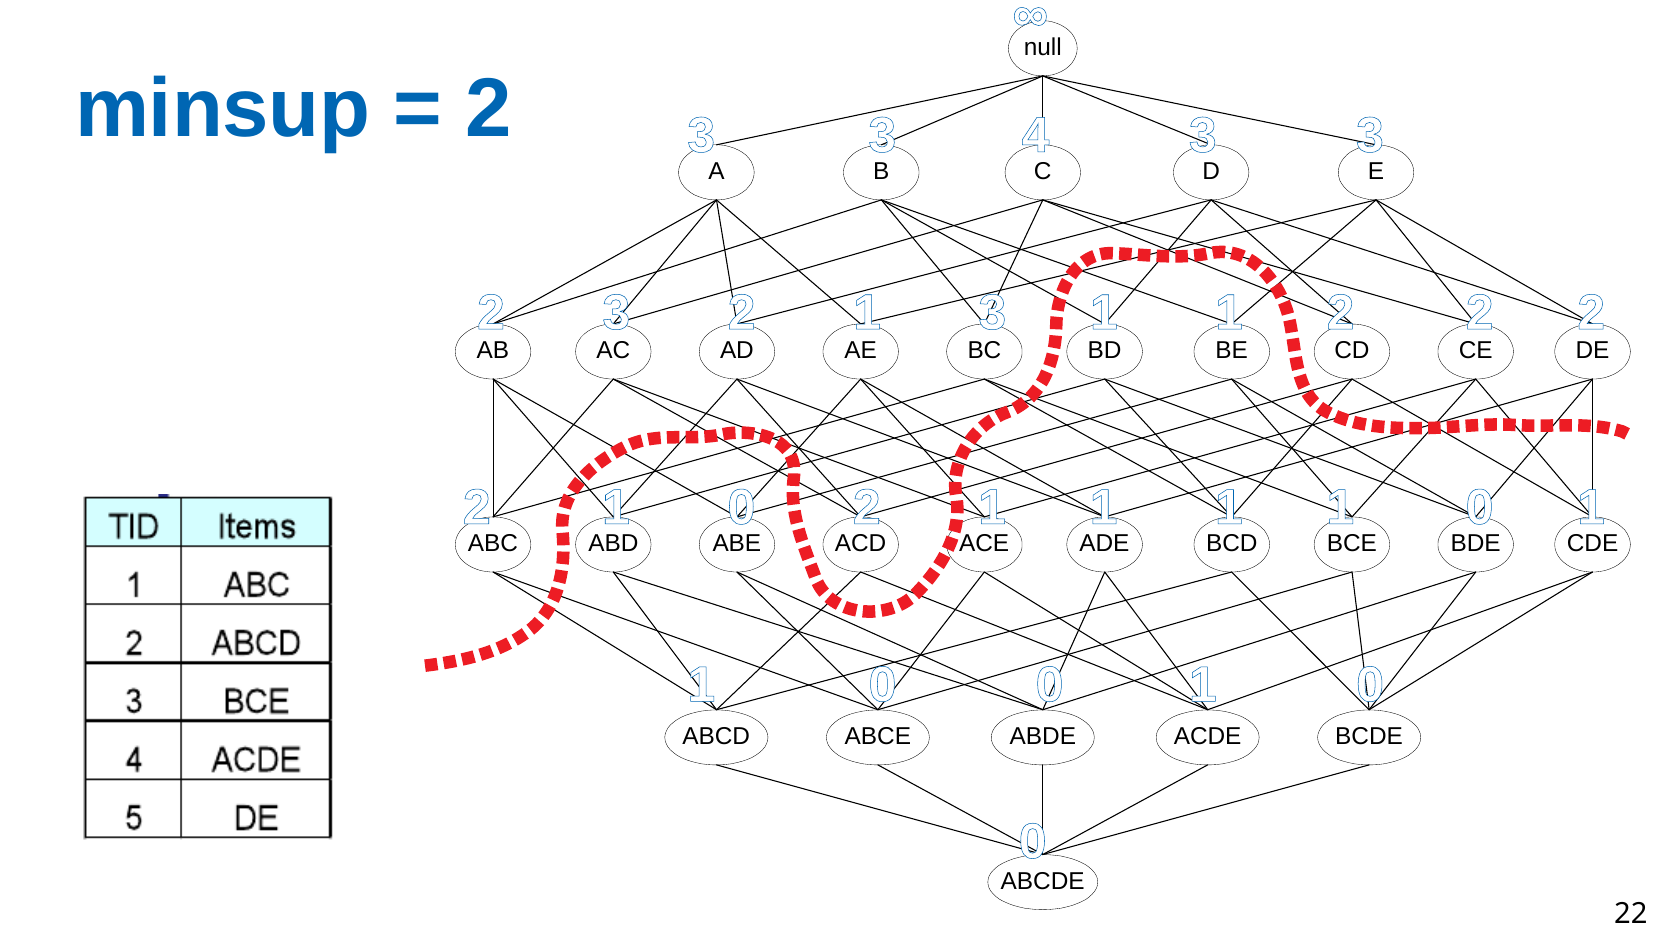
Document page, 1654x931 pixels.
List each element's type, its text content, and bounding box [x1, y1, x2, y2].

text_box 1 0 0 1 0 [672, 648, 1451, 775]
text_box 3 3 4 3 3 [672, 99, 1472, 226]
text_box 2 3 2 1 3 1 1 2 2 2 [448, 276, 1641, 403]
text_box 0 [1003, 805, 1097, 877]
picture [82, 494, 337, 843]
text_box 2 1 0 2 1 1 1 1 0 1 [448, 471, 1647, 598]
picture [453, 598, 1633, 911]
picture [453, 403, 1633, 471]
picture [453, 18, 1633, 276]
text_box minsup = 2 [60, 53, 619, 185]
text_box ∞ [997, 0, 1056, 49]
